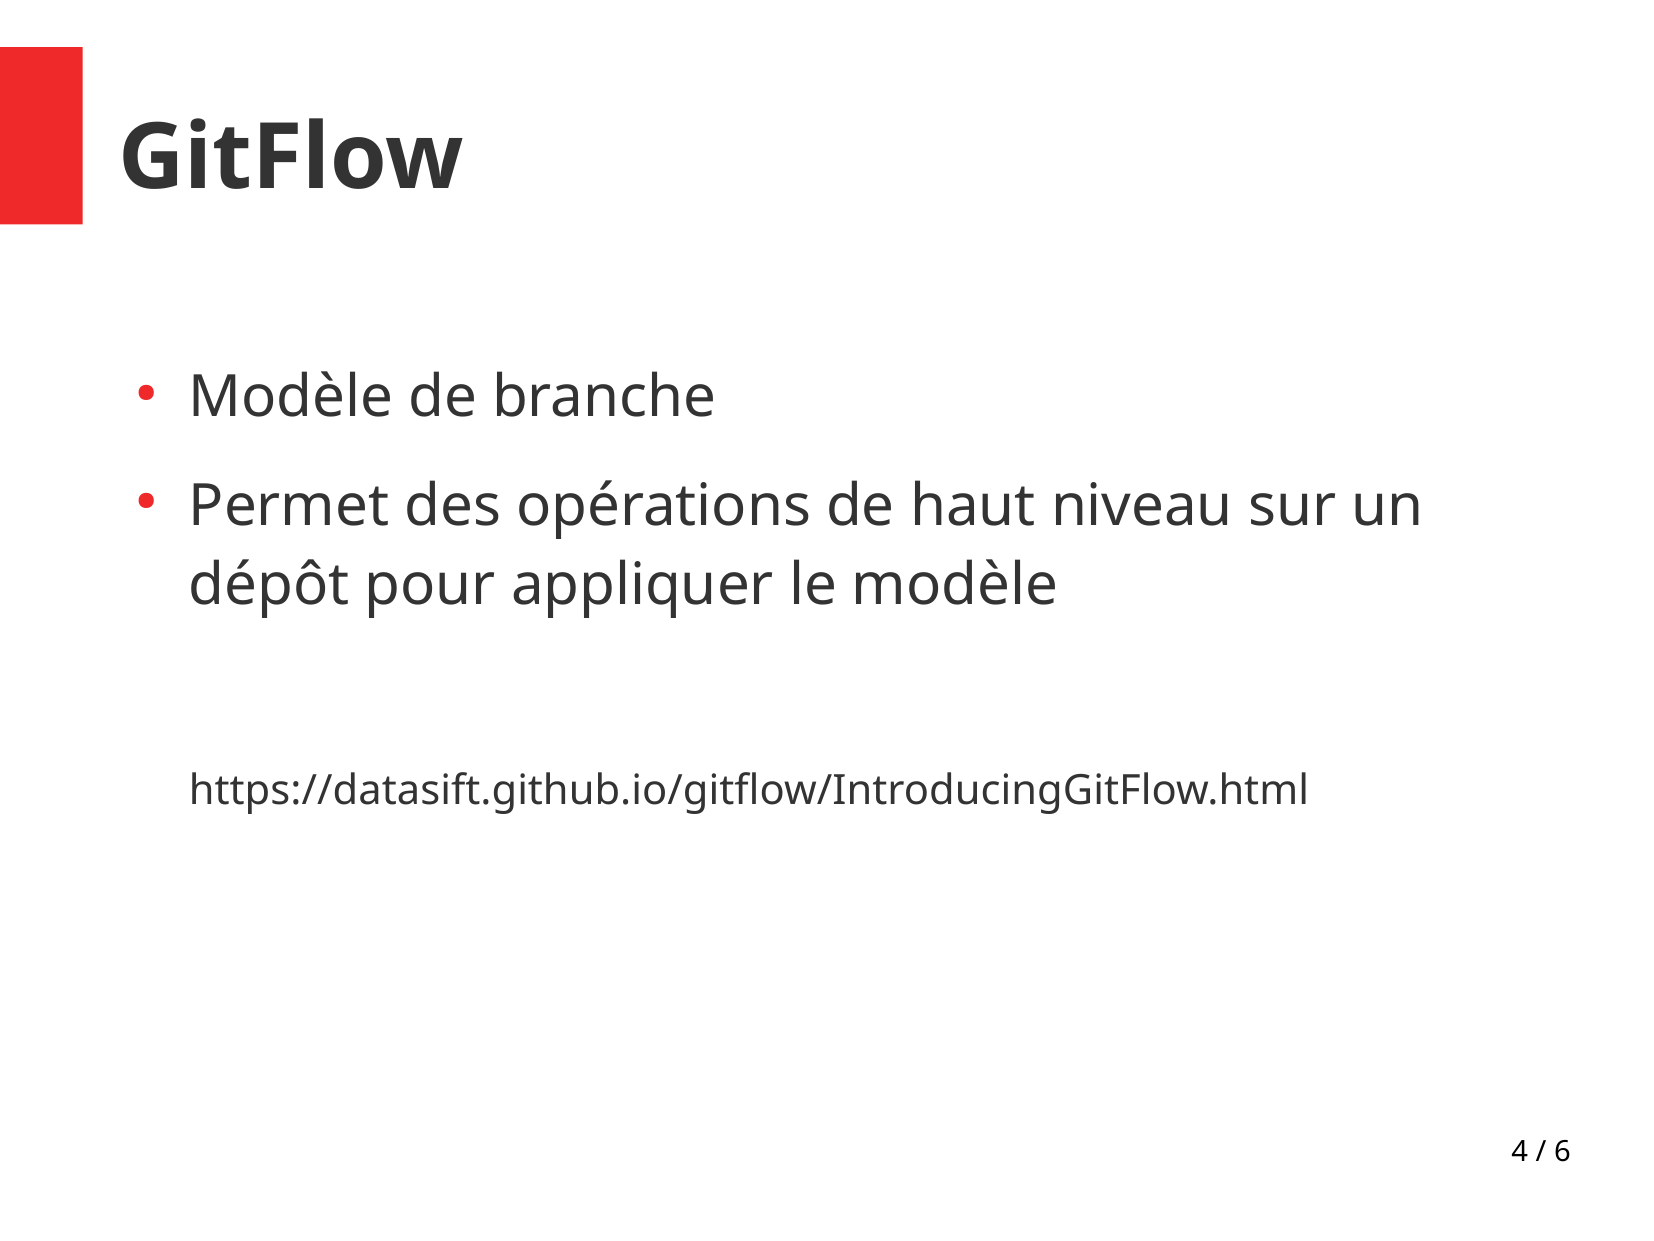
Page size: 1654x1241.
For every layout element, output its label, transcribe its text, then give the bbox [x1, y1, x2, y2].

list Modèle de branche Permet des opérations de haut niveau sur un dépôt pour appliquer le modèle https://datasift.github.io/gitflow/IntroducingGitFlow.html [118, 354, 1536, 817]
title GitFlow [118, 49, 1571, 257]
